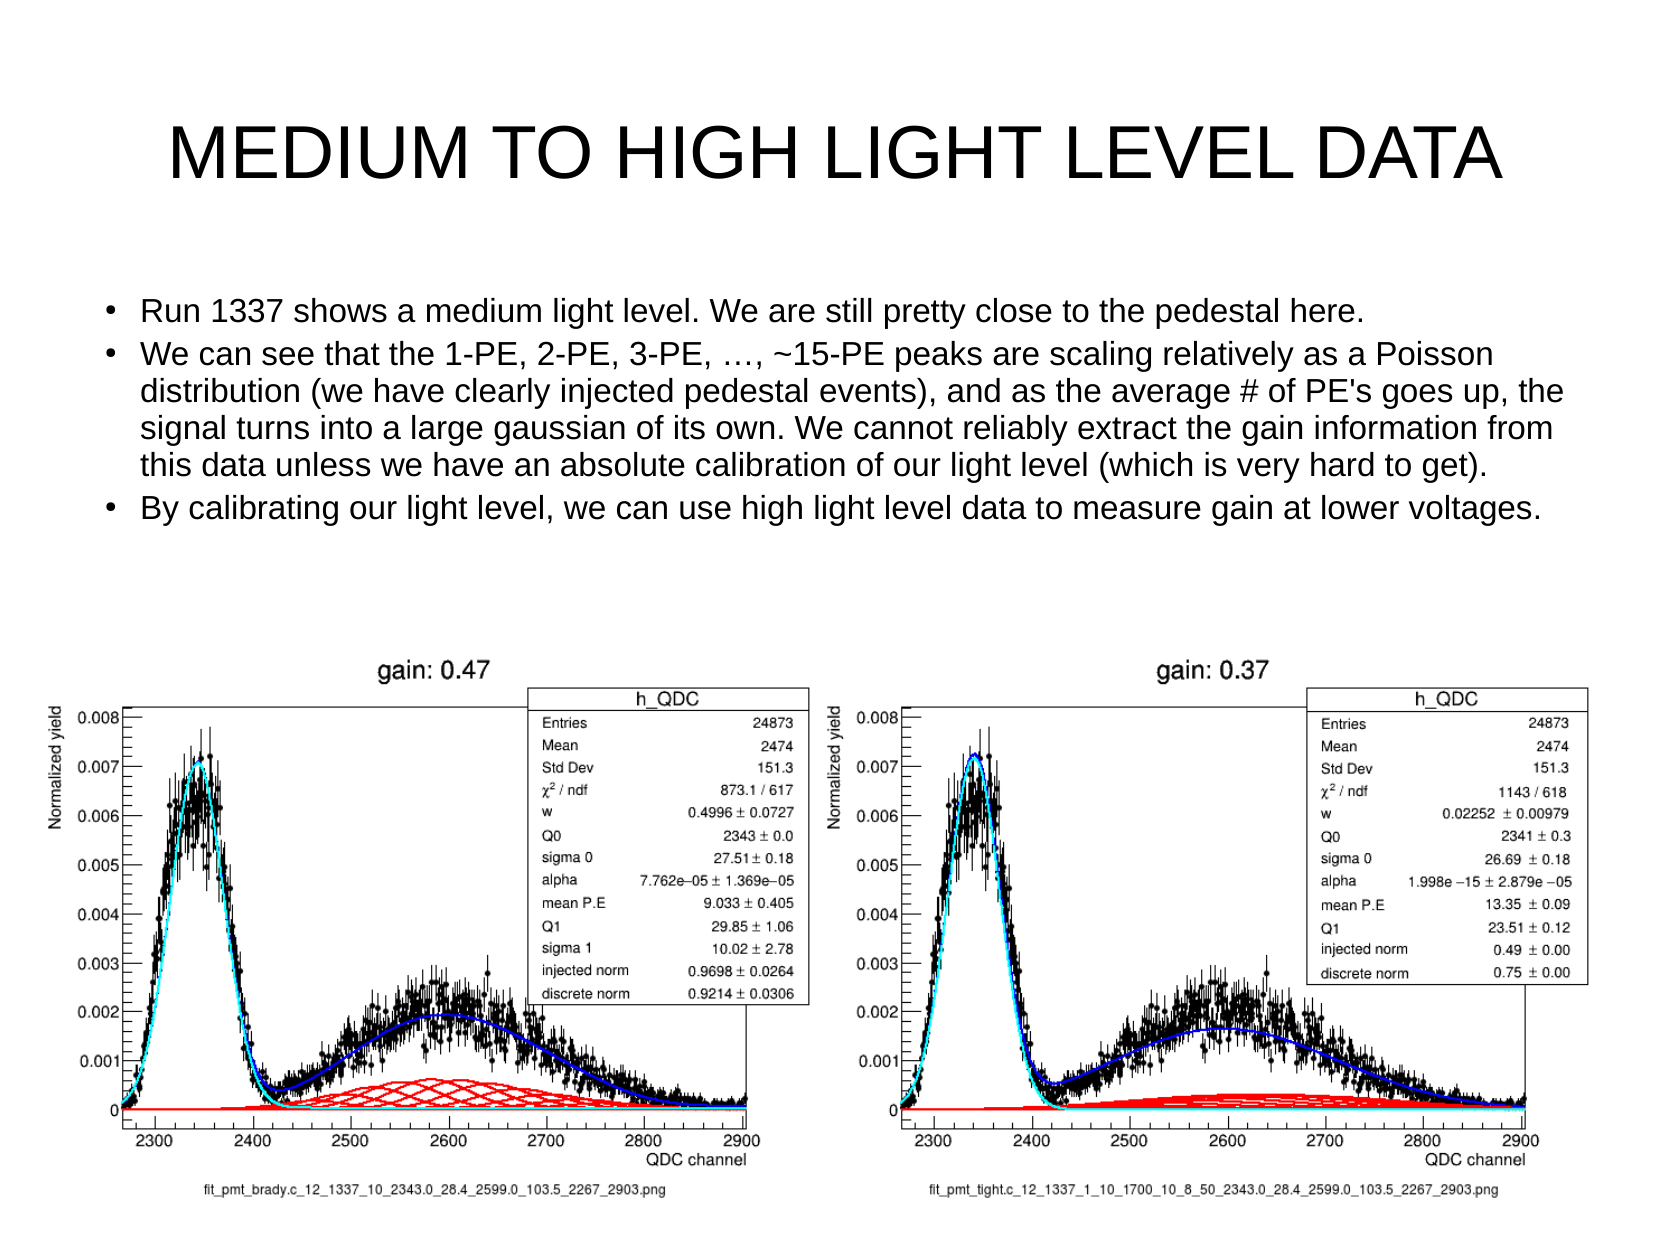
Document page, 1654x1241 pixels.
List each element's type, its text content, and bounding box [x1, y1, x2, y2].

title MEDIUM TO HIGH LIGHT LEVEL DATA [82, 49, 1571, 257]
text_box Run 1337 shows a medium light level. We are still pretty close to the pedestal here. We can see that the 1-PE, 2-PE, 3-PE, …, ~15-PE peaks are scaling relatively as a Poisson distribution (we have clearly injected pedestal events), and as the average # of PE's goes up, the signal turns into a large gaussian of its own. We cannot reliably extract the gain information from this data unless we have an absolute calibration of our light level (which is very hard to get). By calibrating our light level, we can use high light level data to measure gain at lower voltages. [90, 285, 1591, 535]
picture [45, 654, 1603, 1201]
